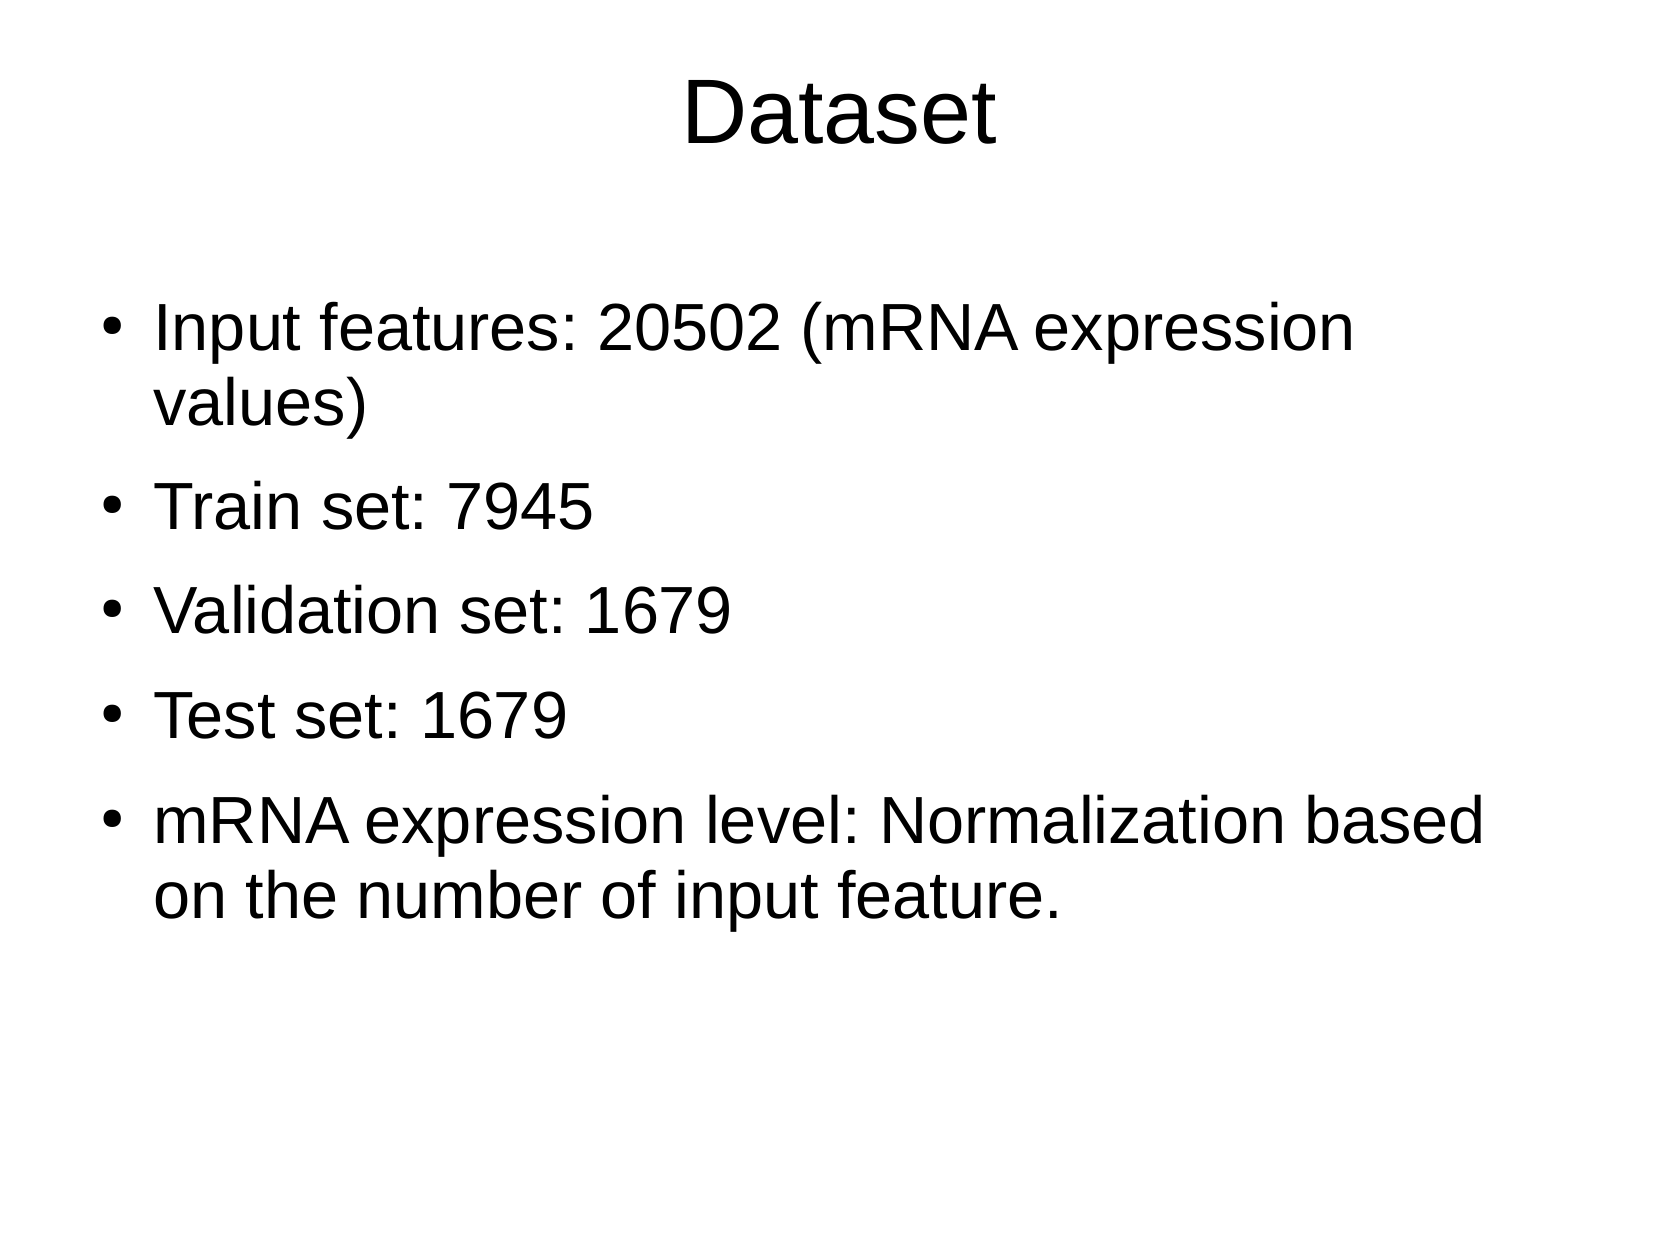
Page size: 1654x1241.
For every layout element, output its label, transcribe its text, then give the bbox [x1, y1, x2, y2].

list Input features: 20502 (mRNA expression values) Train set: 7945 Validation set: 1679 Test set: 1679 mRNA expression level: Normalization based on the number of input feature. [82, 290, 1571, 1010]
title Dataset [82, 8, 1571, 216]
